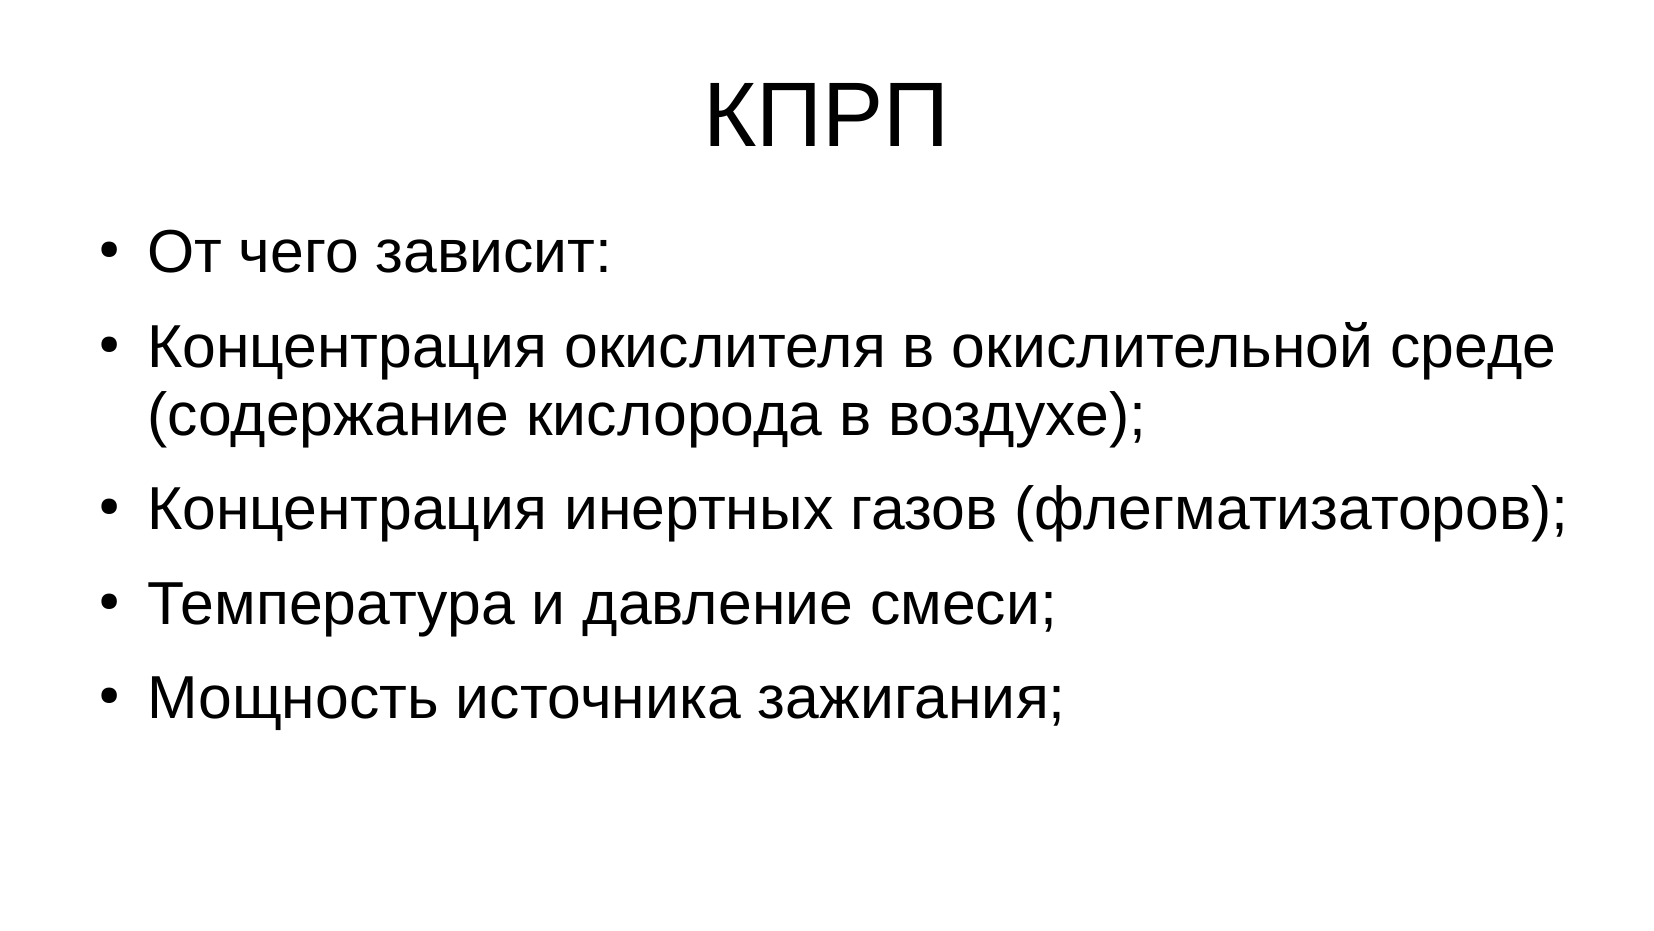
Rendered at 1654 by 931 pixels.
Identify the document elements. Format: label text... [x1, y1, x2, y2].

title КПРП [82, 37, 1571, 193]
list От чего зависит: Концентрация окислителя в окислительной среде (содержание кислорода в воздухе); Концентрация инертных газов (флегматизаторов); Температура и давление смеси; Мощность источника зажигания; [82, 217, 1571, 758]
